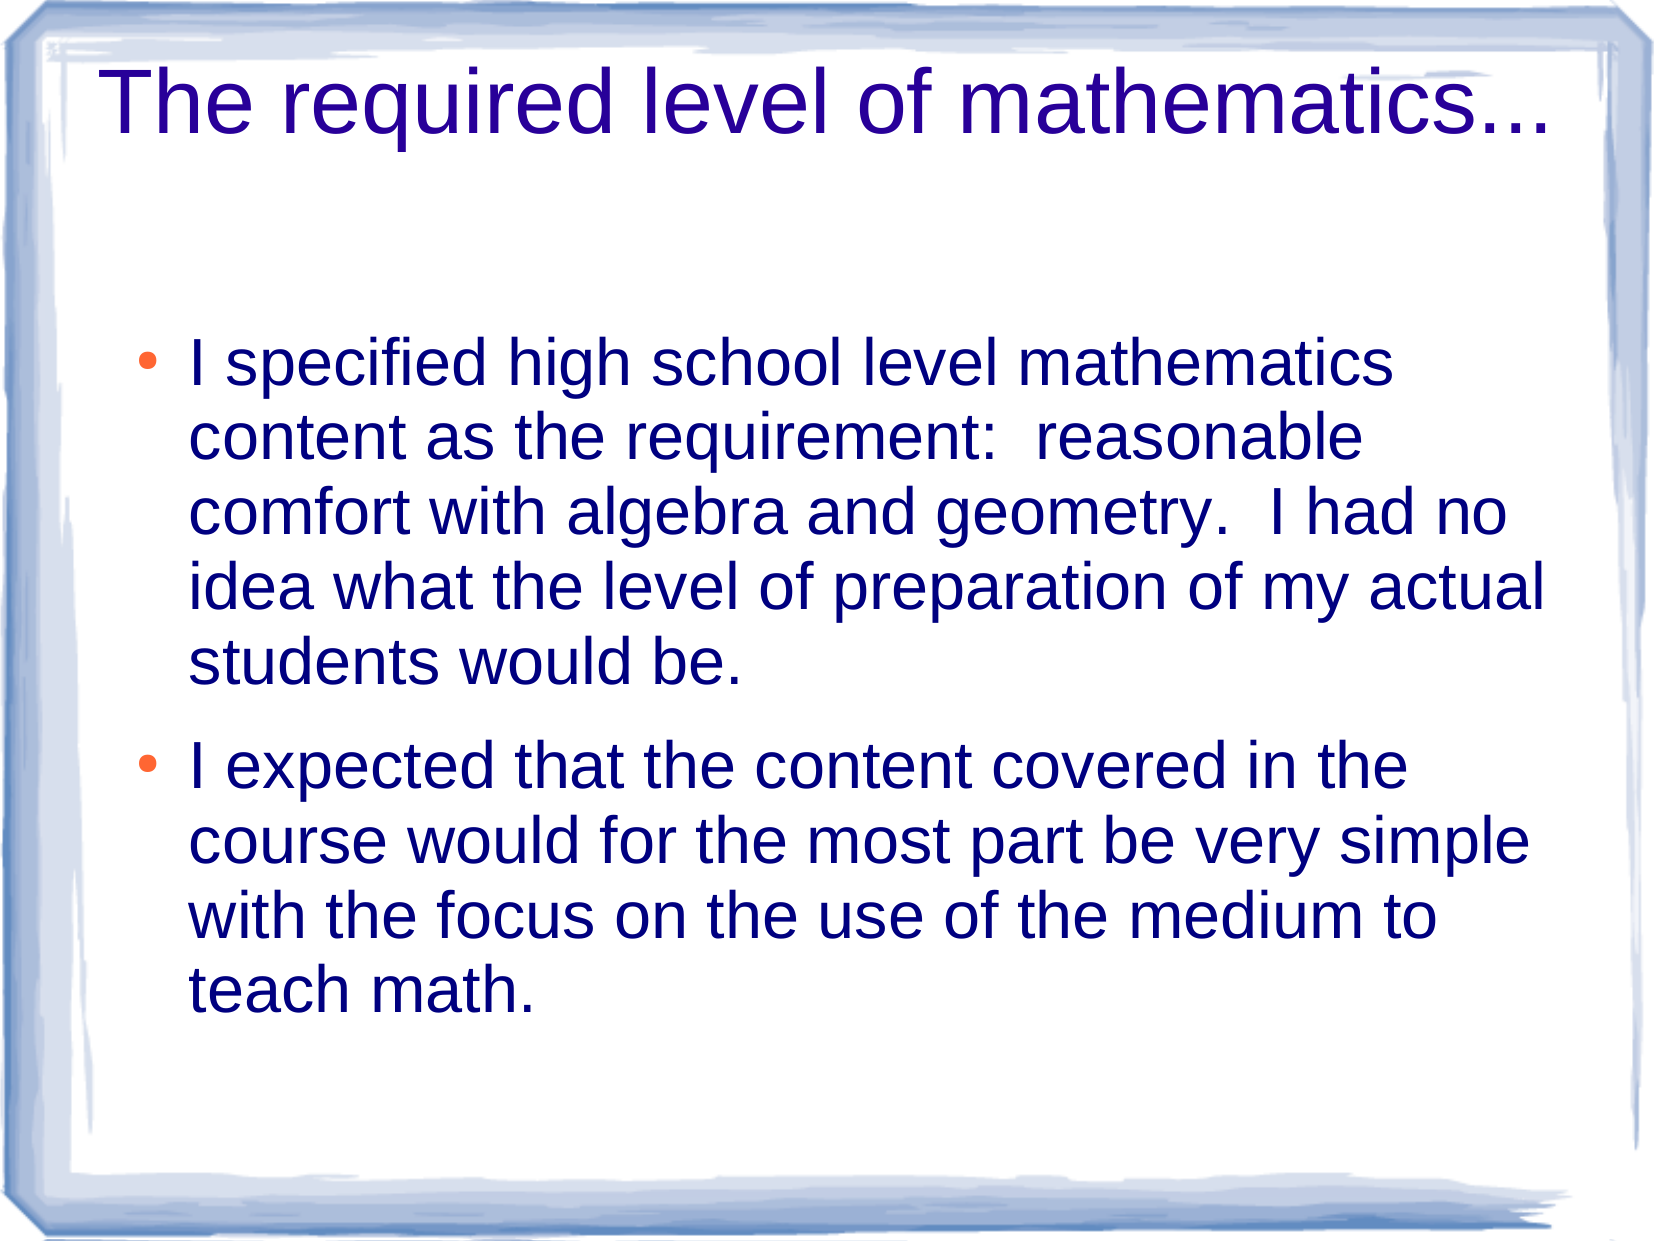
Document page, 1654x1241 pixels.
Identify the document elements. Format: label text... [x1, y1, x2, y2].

title The required level of mathematics... [82, 49, 1571, 257]
list I specified high school level mathematics content as the requirement: reasonable comfort with algebra and geometry. I had no idea what the level of preparation of my actual students would be. I expected that the content covered in the course would for the most part be very simple with the focus on the use of the medium to teach math. [118, 324, 1571, 1028]
picture [0, 0, 1654, 1241]
